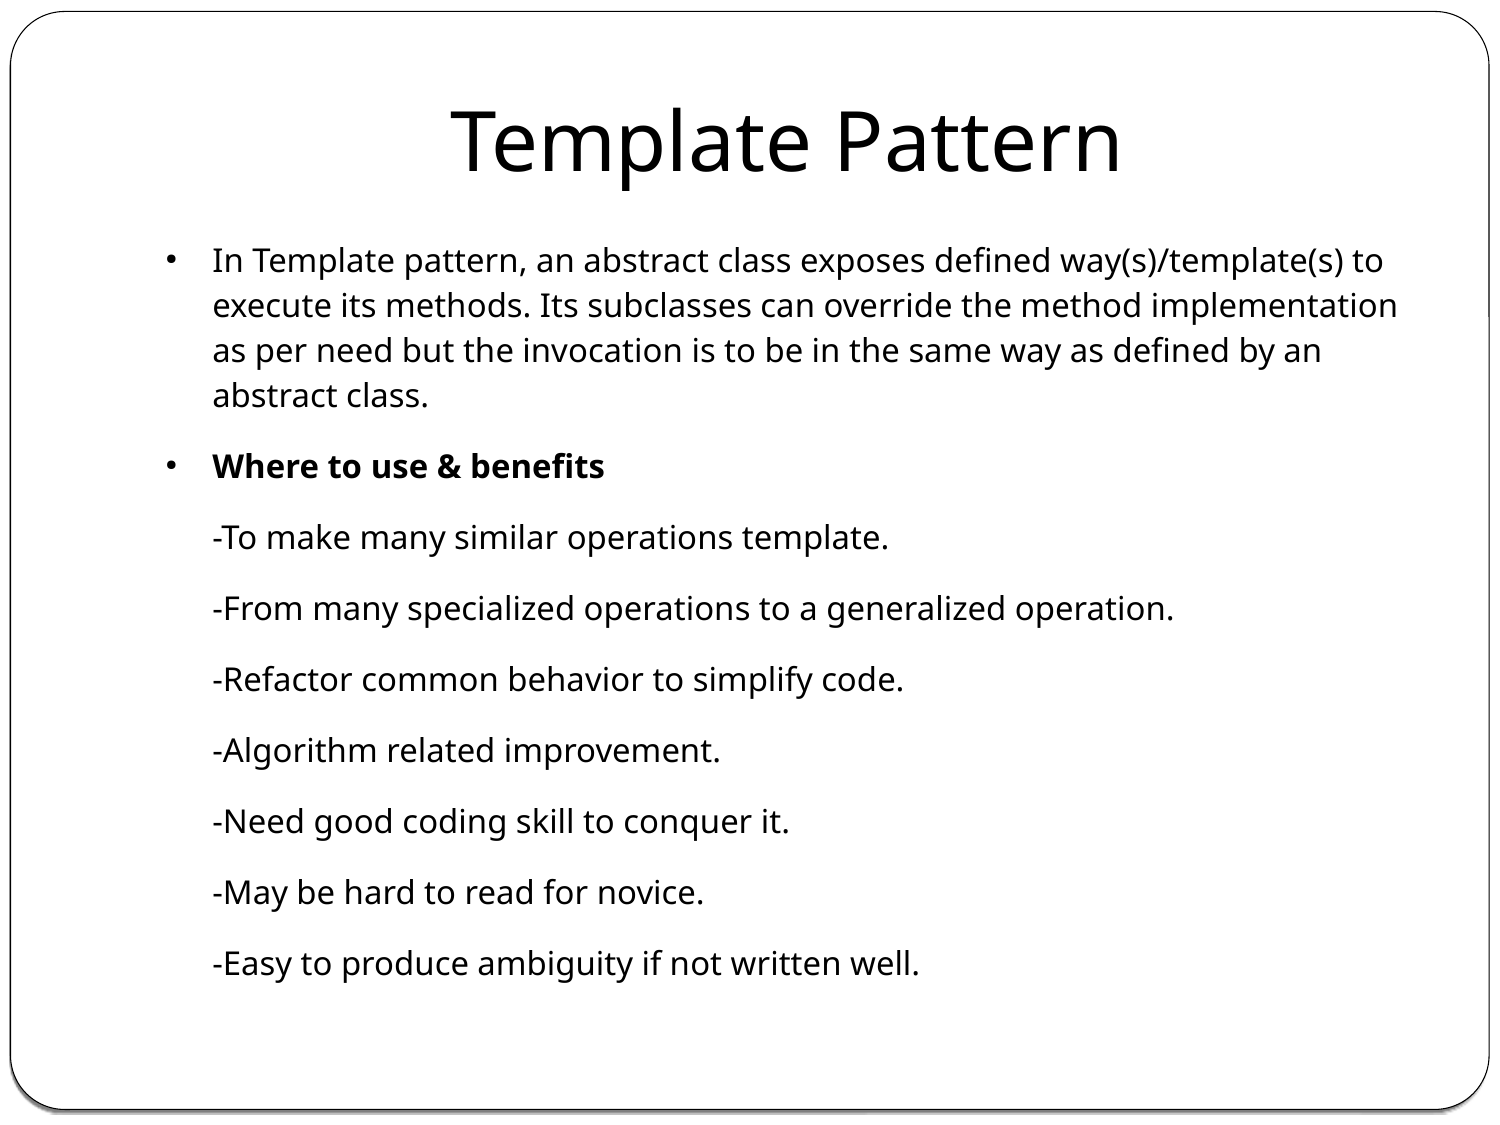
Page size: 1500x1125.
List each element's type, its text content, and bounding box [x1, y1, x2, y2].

title Template Pattern [150, 45, 1425, 233]
list In Template pattern, an abstract class exposes defined way(s)/template(s) to execute its methods. Its subclasses can override the method implementation as per need but the invocation is to be in the same way as defined by an abstract class. Where to use & benefits -To make many similar operations template. -From many specialized operations to a generalized operation. -Refactor common behavior to simplify code. -Algorithm related improvement. -Need good coding skill to conquer it. -May be hard to read for novice. -Easy to produce ambiguity if not written well. [150, 237, 1425, 988]
